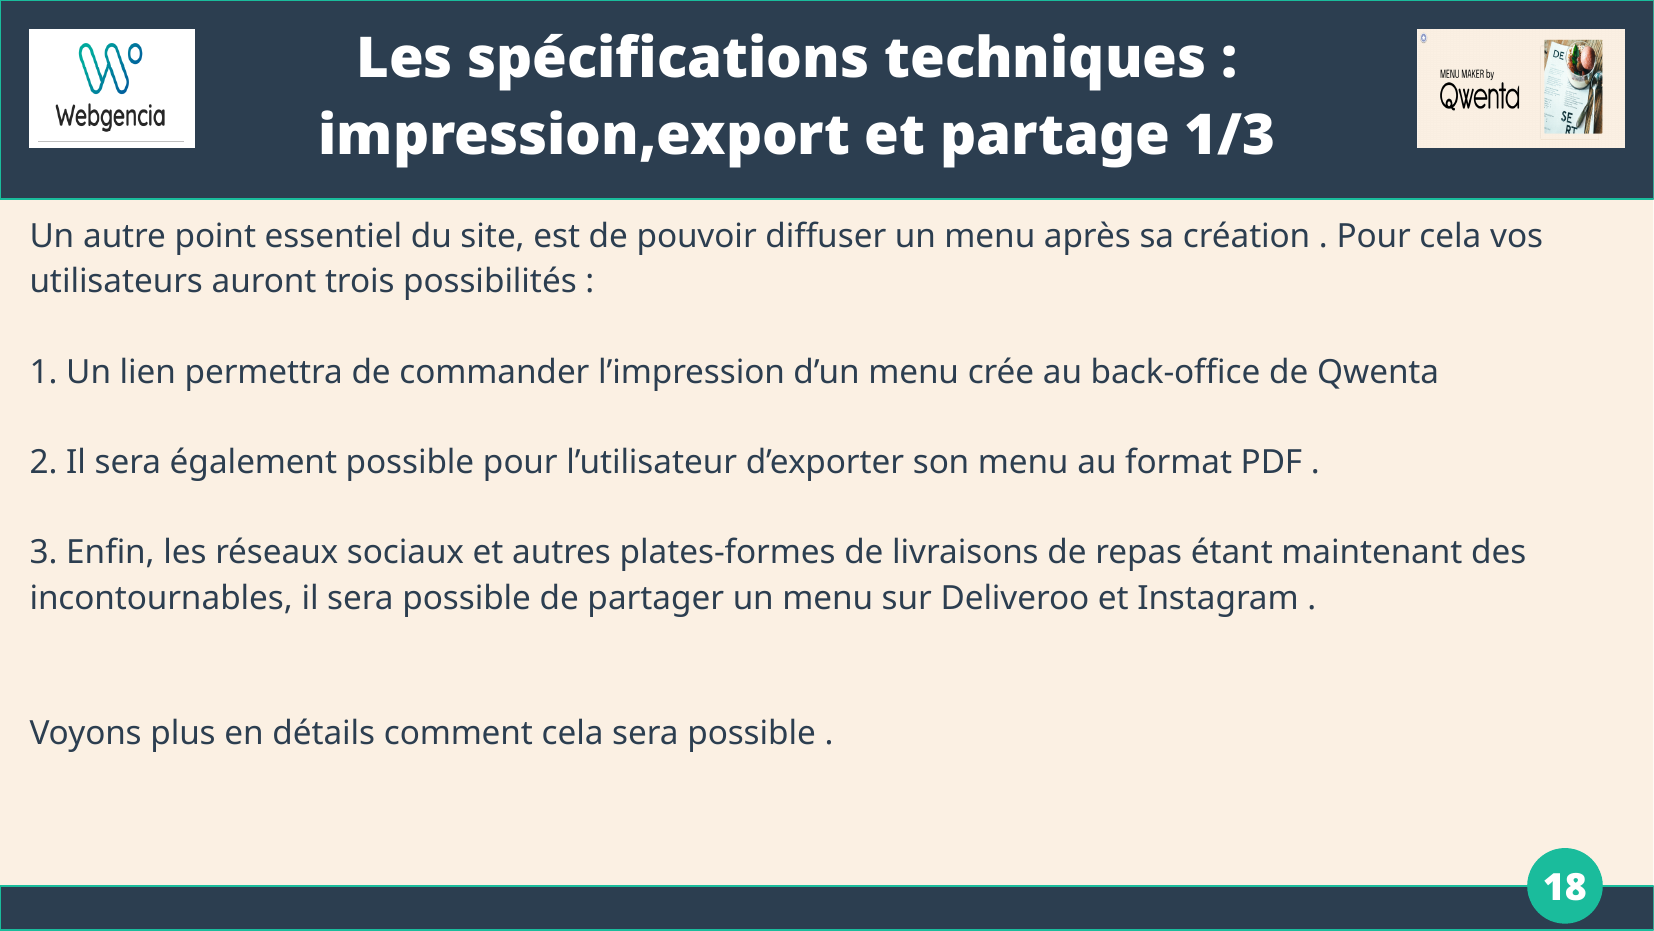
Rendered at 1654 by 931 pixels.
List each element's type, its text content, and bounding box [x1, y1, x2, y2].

picture [1417, 29, 1625, 148]
subtitle Un autre point essentiel du site, est de pouvoir diffuser un menu après sa création . Pour cela vos utilisateurs auront trois possibilités : 1. Un lien permettra de commander l’impression d’un menu crée au back-office de Qwenta 2. Il sera également possible pour l’utilisateur d’exporter son menu au format PDF . 3. Enfin, les réseaux sociaux et autres plates-formes de livraisons de repas étant maintenant des incontournables, il sera possible de partager un menu sur Deliveroo et Instagram . Voyons plus en détails comment cela sera possible . [29, 211, 1625, 751]
title Les spécifications techniques : impression,export et partage 1/3 [206, 88, 1388, 177]
picture [29, 29, 195, 148]
